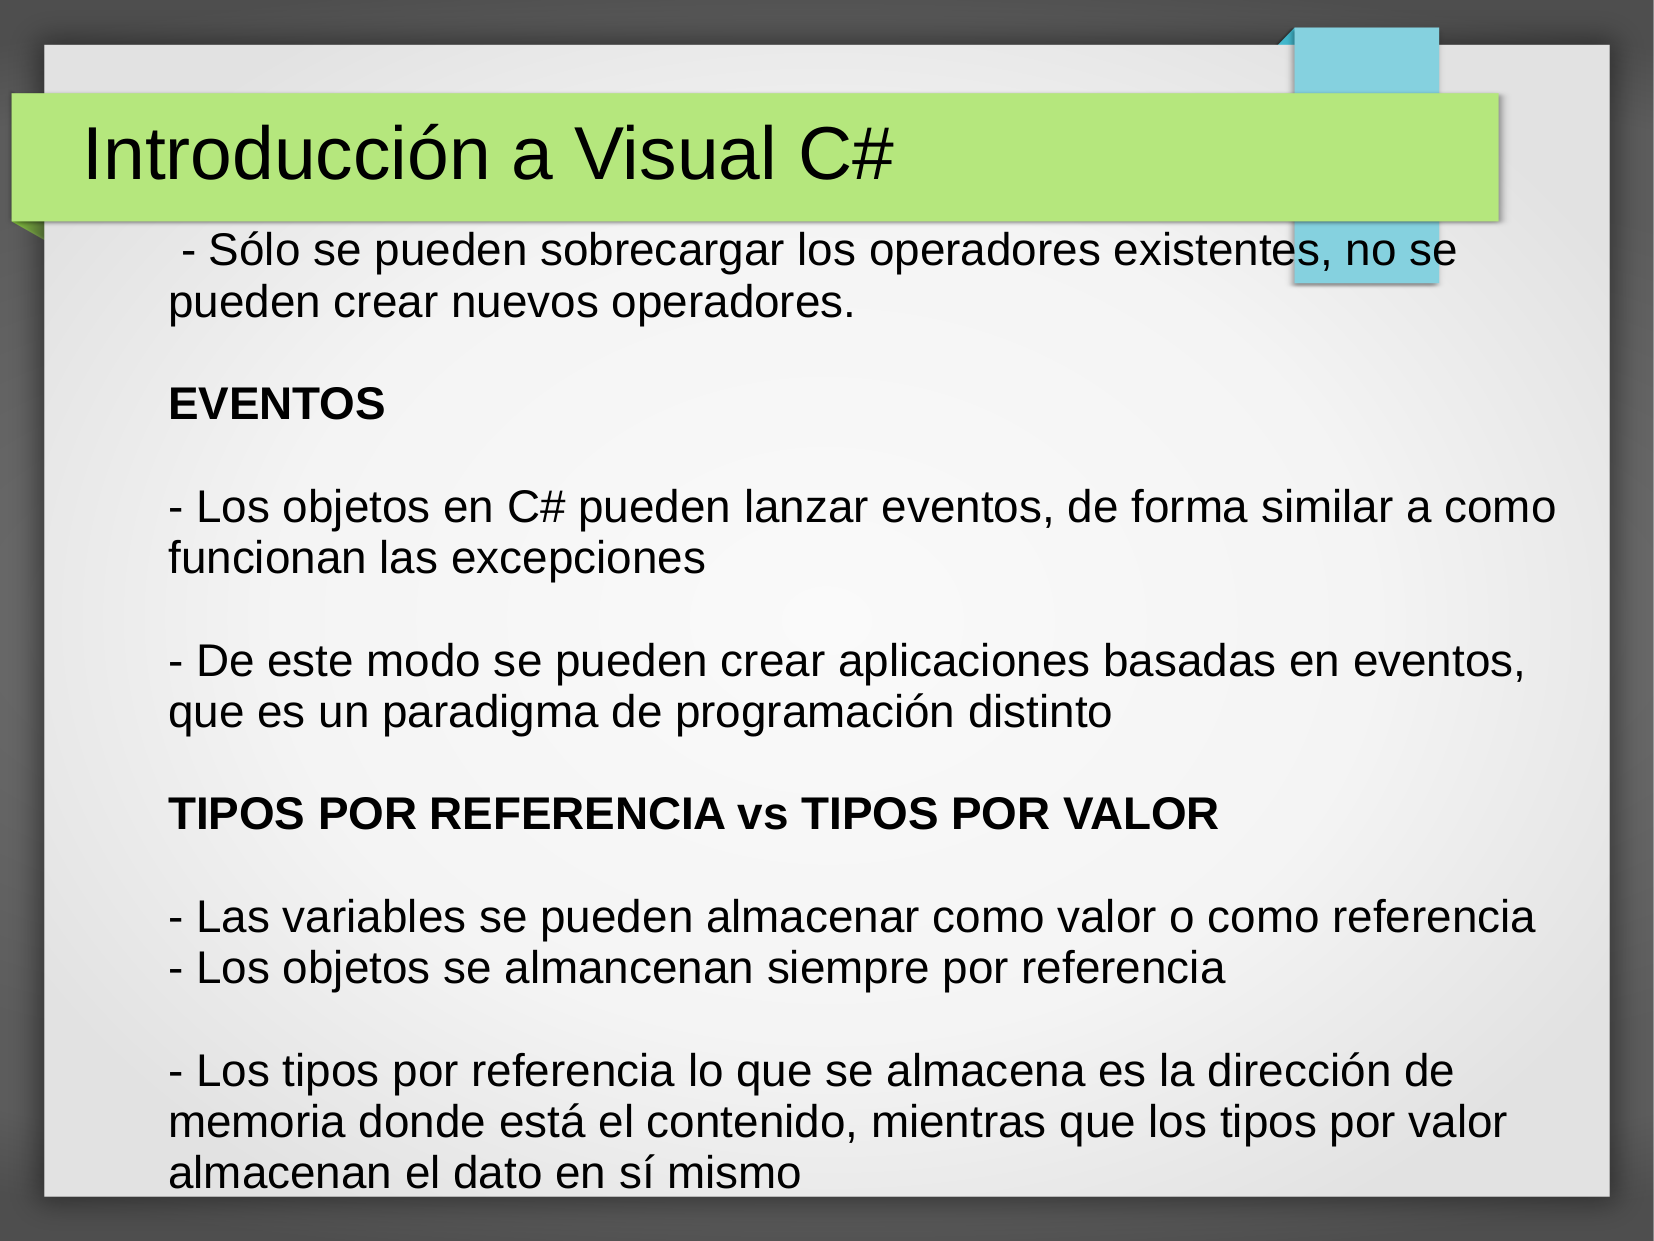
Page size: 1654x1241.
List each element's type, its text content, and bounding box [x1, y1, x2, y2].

title Introducción a Visual C# [82, 94, 1264, 213]
picture [0, 0, 1654, 1241]
text_box - Sólo se pueden sobrecargar los operadores existentes, no se pueden crear nuevos operadores. EVENTOS - Los objetos en C# pueden lanzar eventos, de forma similar a como funcionan las excepciones - De este modo se pueden crear aplicaciones basadas en eventos, que es un paradigma de programación distinto TIPOS POR REFERENCIA vs TIPOS POR VALOR - Las variables se pueden almacenar como valor o como referencia - Los objetos se almancenan siempre por referencia - Los tipos por referencia lo que se almacena es la dirección de memoria donde está el contenido, mientras que los tipos por valor almacenan el dato en sí mismo [94, 224, 1560, 1241]
